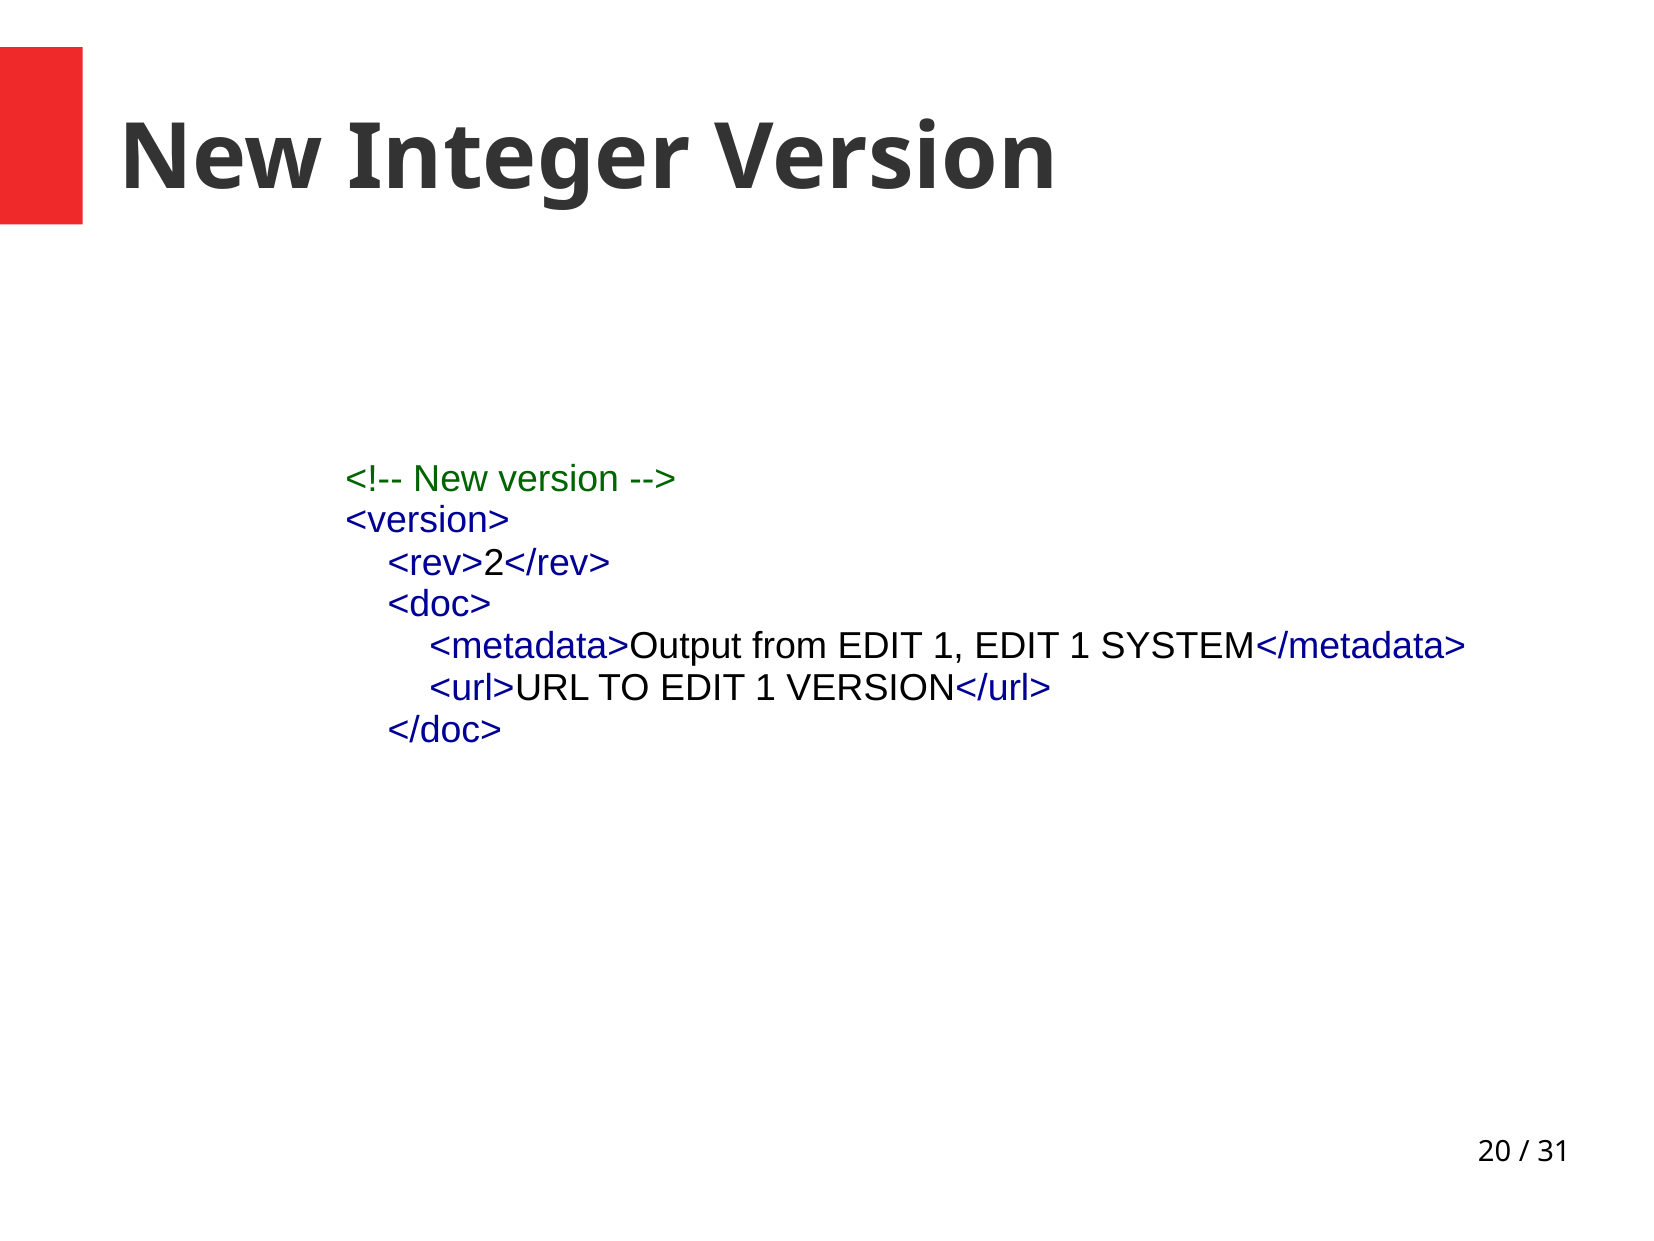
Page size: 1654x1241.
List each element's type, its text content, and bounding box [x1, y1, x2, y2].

text_box <!-- New version --> <version> <rev>2</rev> <doc> <metadata>Output from EDIT 1, EDIT 1 SYSTEM</metadata> <url>URL TO EDIT 1 VERSION</url> </doc> [204, 449, 1482, 801]
title New Integer Version [118, 49, 1571, 257]
